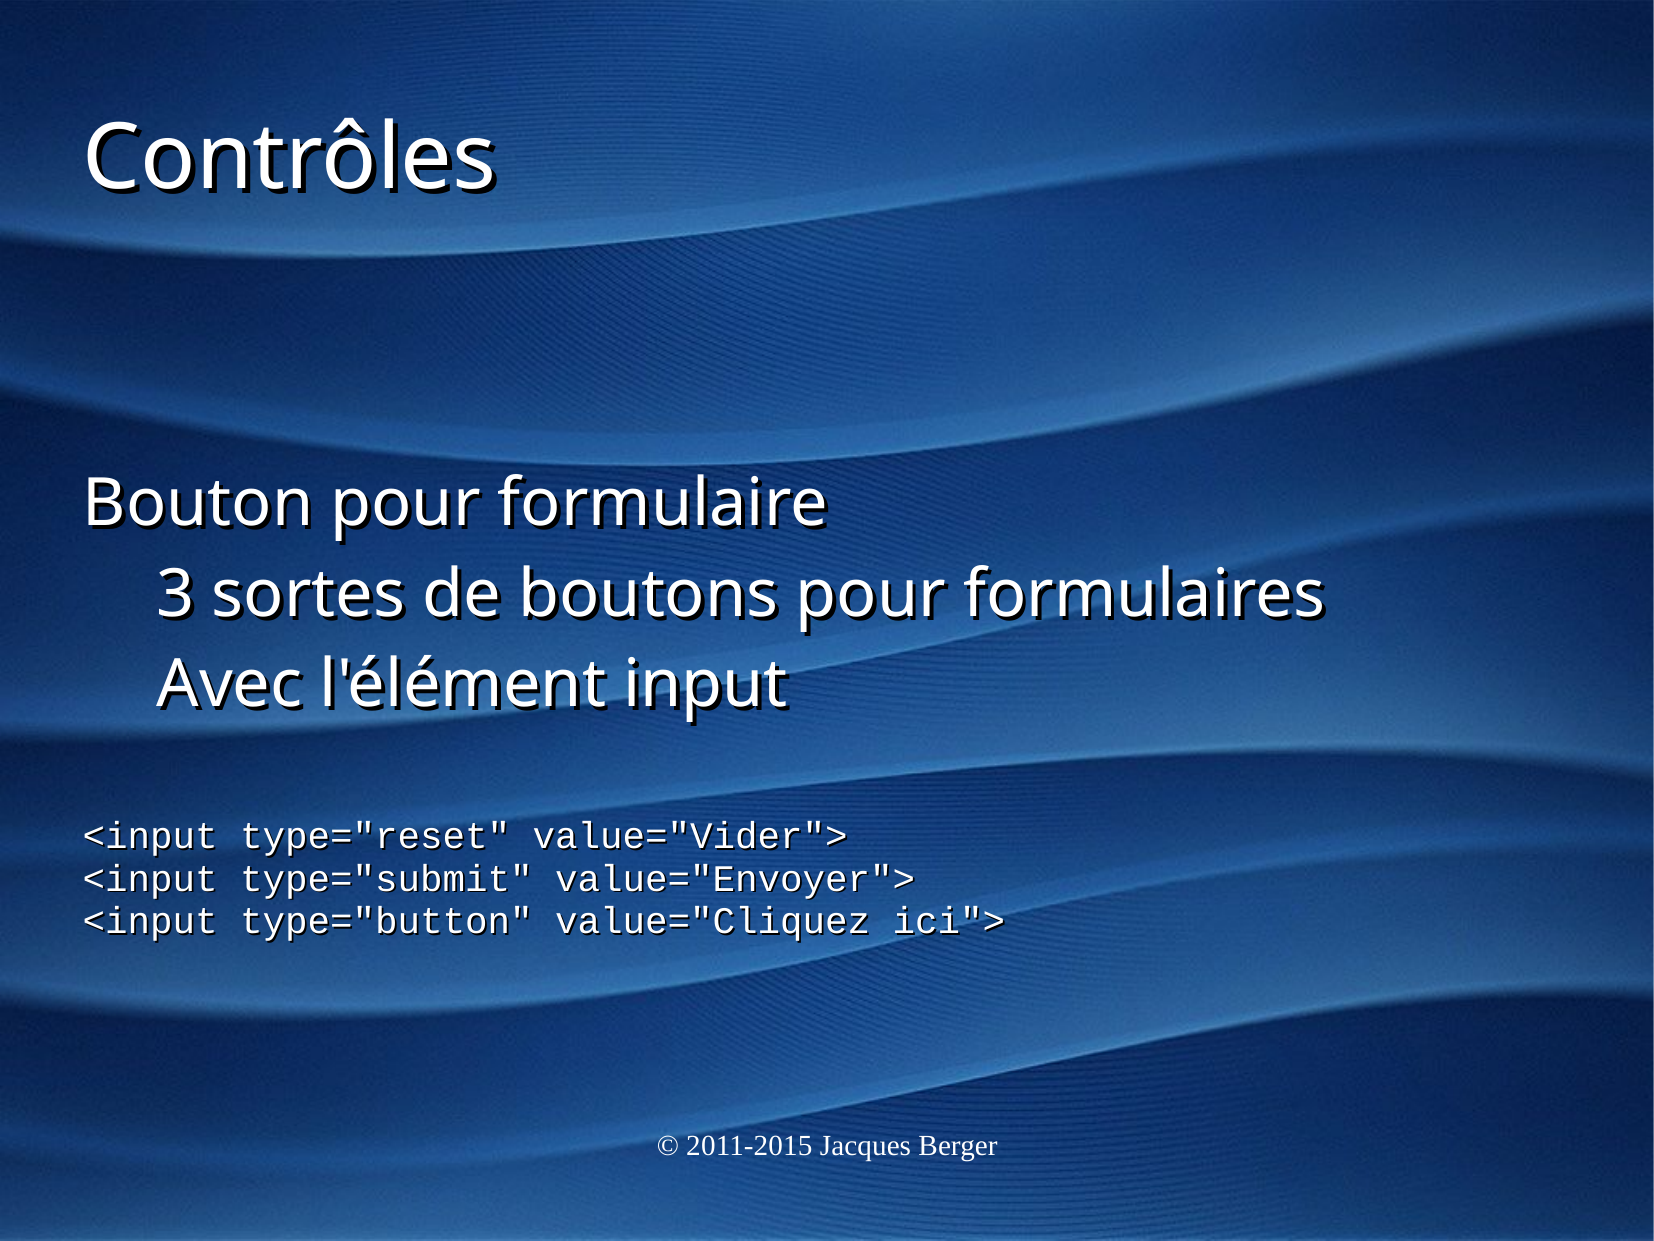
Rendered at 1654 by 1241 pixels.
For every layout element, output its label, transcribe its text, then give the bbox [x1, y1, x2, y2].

picture [0, 0, 1654, 1241]
title Contrôles [82, 56, 1571, 250]
subtitle Bouton pour formulaire 3 sortes de boutons pour formulaires Avec l'élément input <input type="reset" value="Vider"> <input type="submit" value="Envoyer"> <input type="button" value="Cliquez ici"> [82, 297, 1571, 1102]
